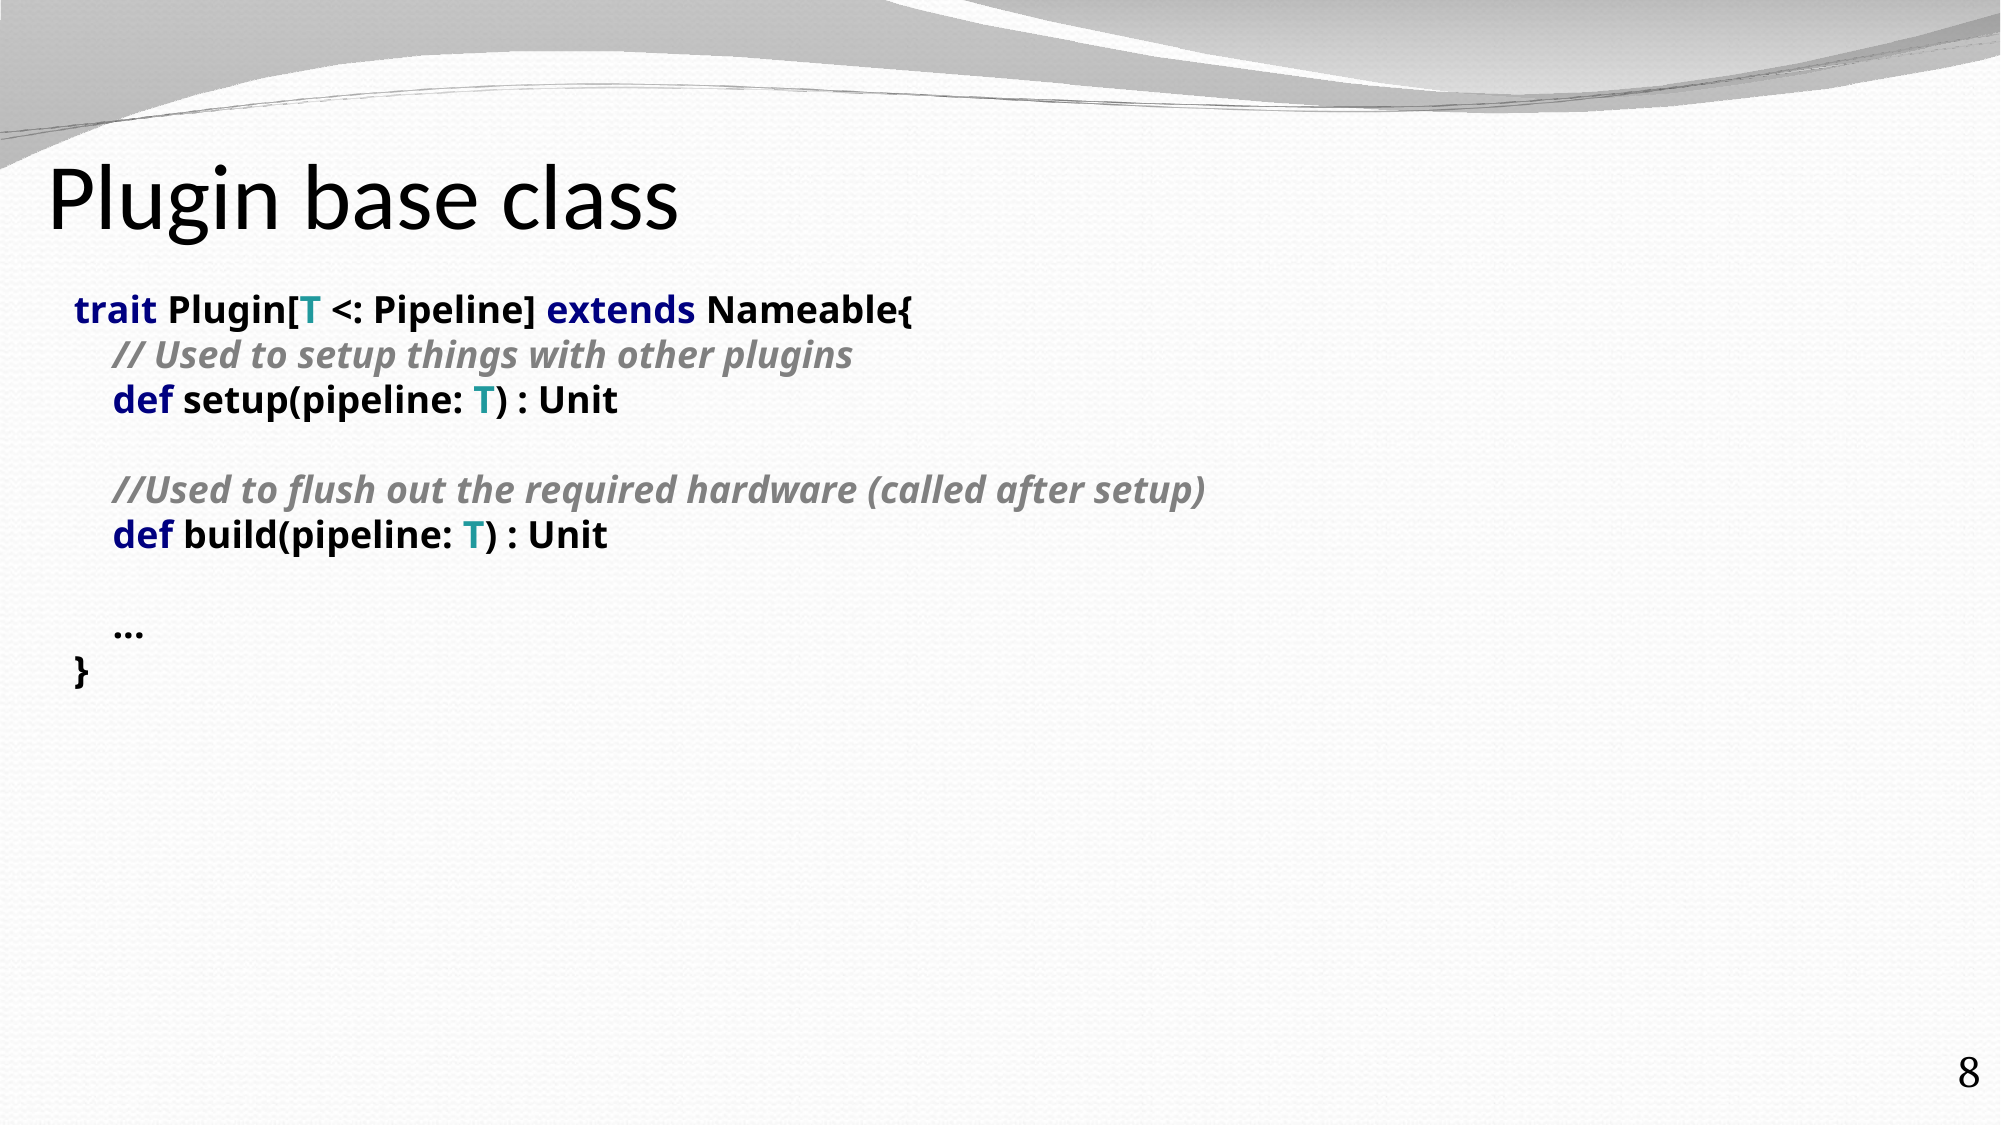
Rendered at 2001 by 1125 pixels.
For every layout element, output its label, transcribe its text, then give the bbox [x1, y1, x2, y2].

text_box trait Plugin[T <: Pipeline] extends Nameable{ // Used to setup things with other plugins def setup(pipeline: T) : Unit //Used to flush out the required hardware (called after setup) def build(pipeline: T) : Unit ... } [59, 278, 2001, 1125]
picture [0, 0, 2001, 1125]
title Plugin base class [47, 60, 1638, 249]
